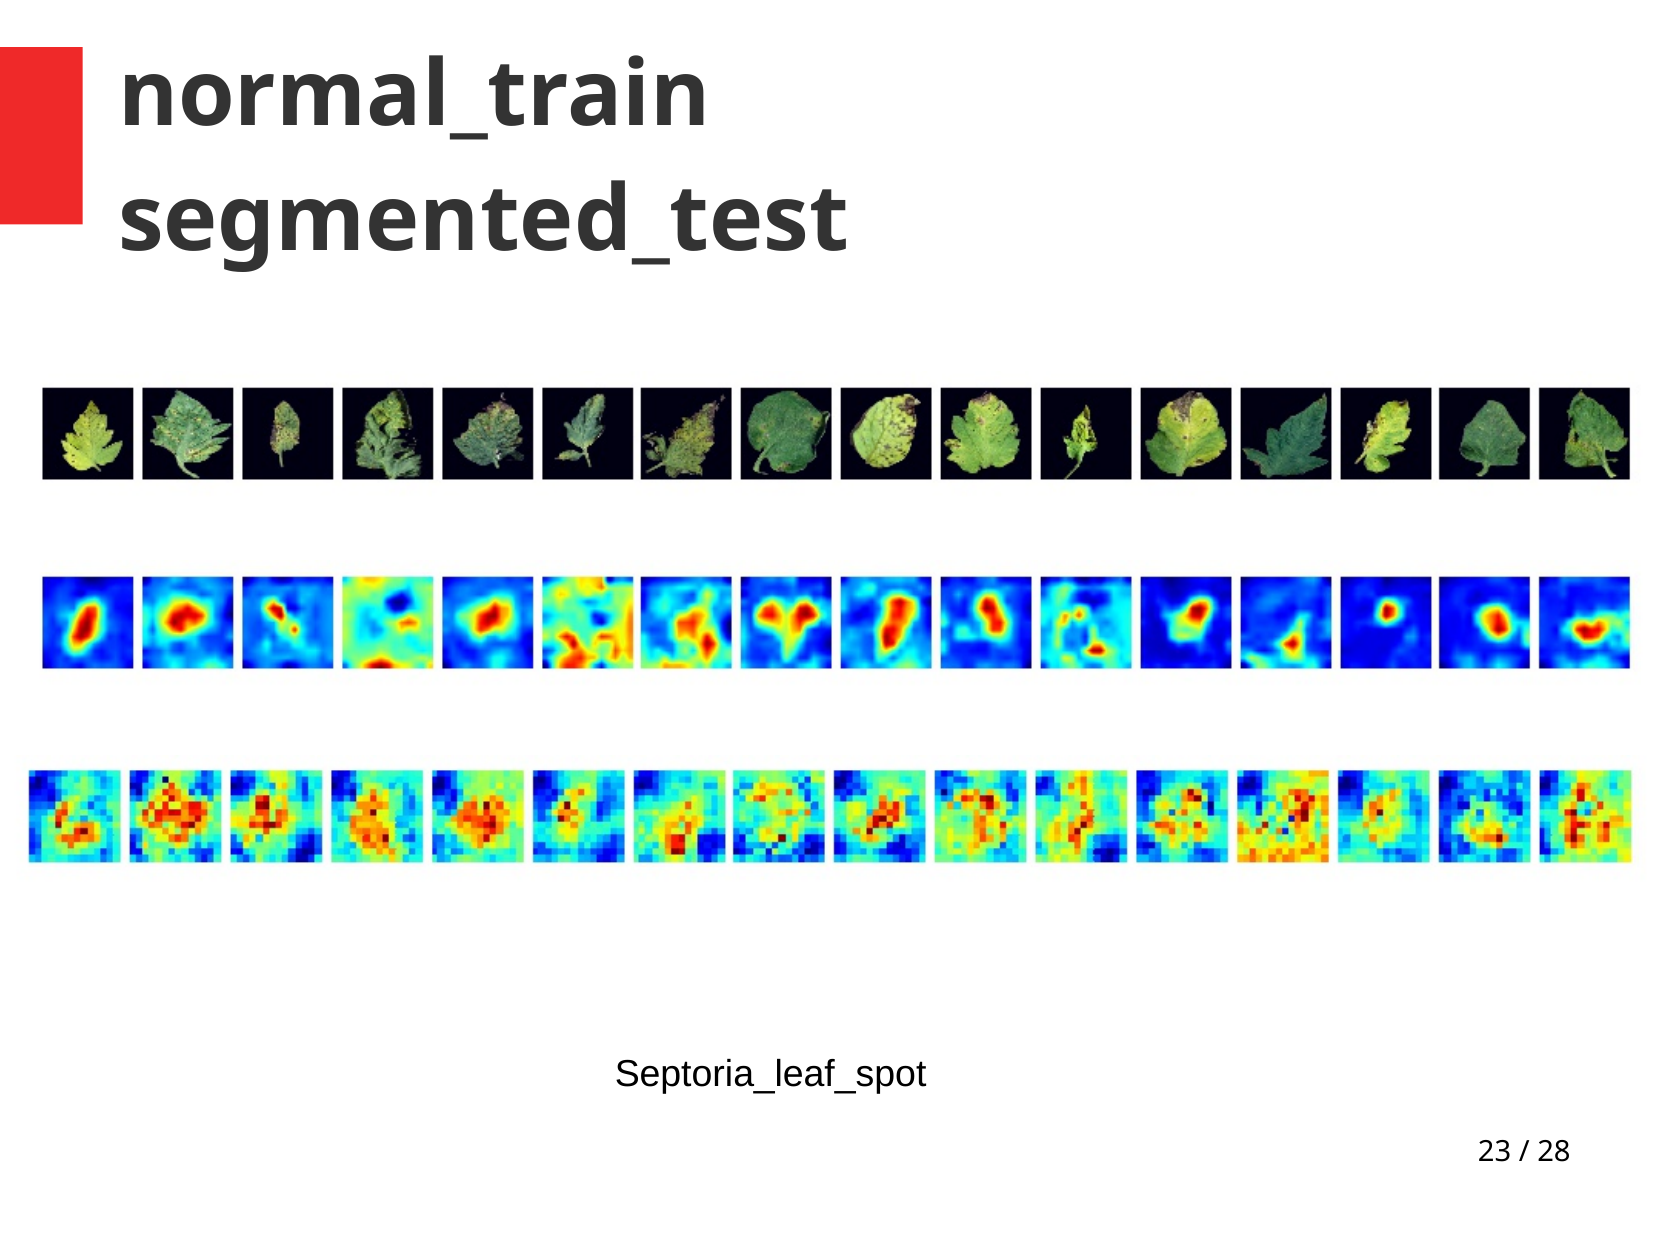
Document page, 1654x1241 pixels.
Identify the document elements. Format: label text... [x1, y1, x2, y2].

text_box Septoria_leaf_spot [600, 1044, 1033, 1102]
picture [0, 371, 1647, 517]
title normal_train segmented_test [118, 45, 1571, 260]
picture [0, 755, 1647, 900]
picture [0, 560, 1647, 706]
